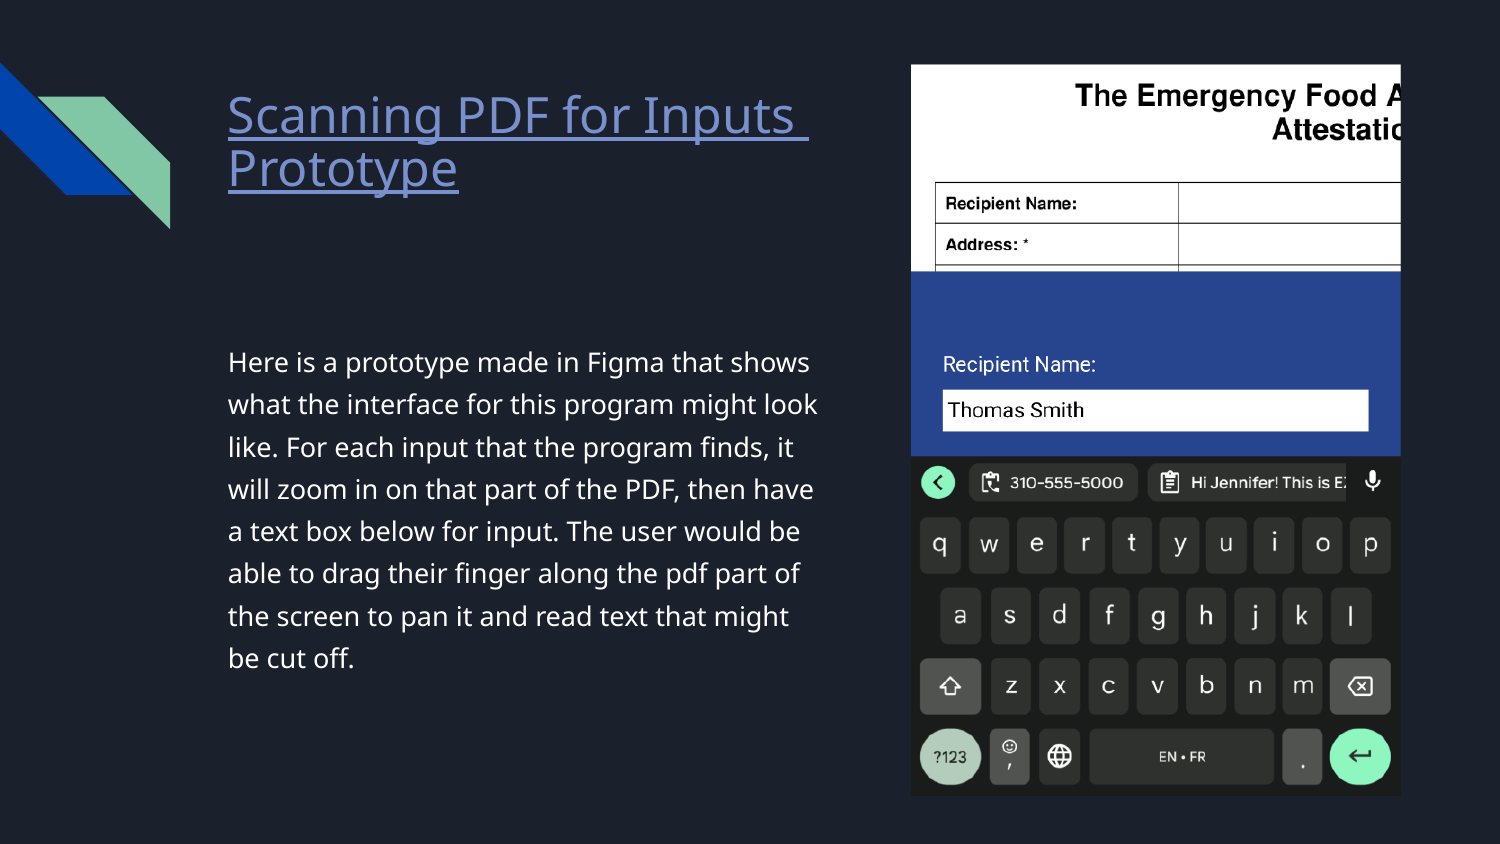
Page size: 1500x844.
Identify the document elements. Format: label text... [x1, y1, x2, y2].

list Here is a prototype made in Figma that shows what the interface for this program might look like. For each input that the program finds, it will zoom in on that part of the PDF, then have a text box below for input. The user would be able to drag their finger along the pdf part of the screen to pan it and read text that might be cut off. [212, 323, 836, 720]
picture [911, 64, 1401, 796]
title Scanning PDF for Inputs Prototype [212, 64, 836, 310]
